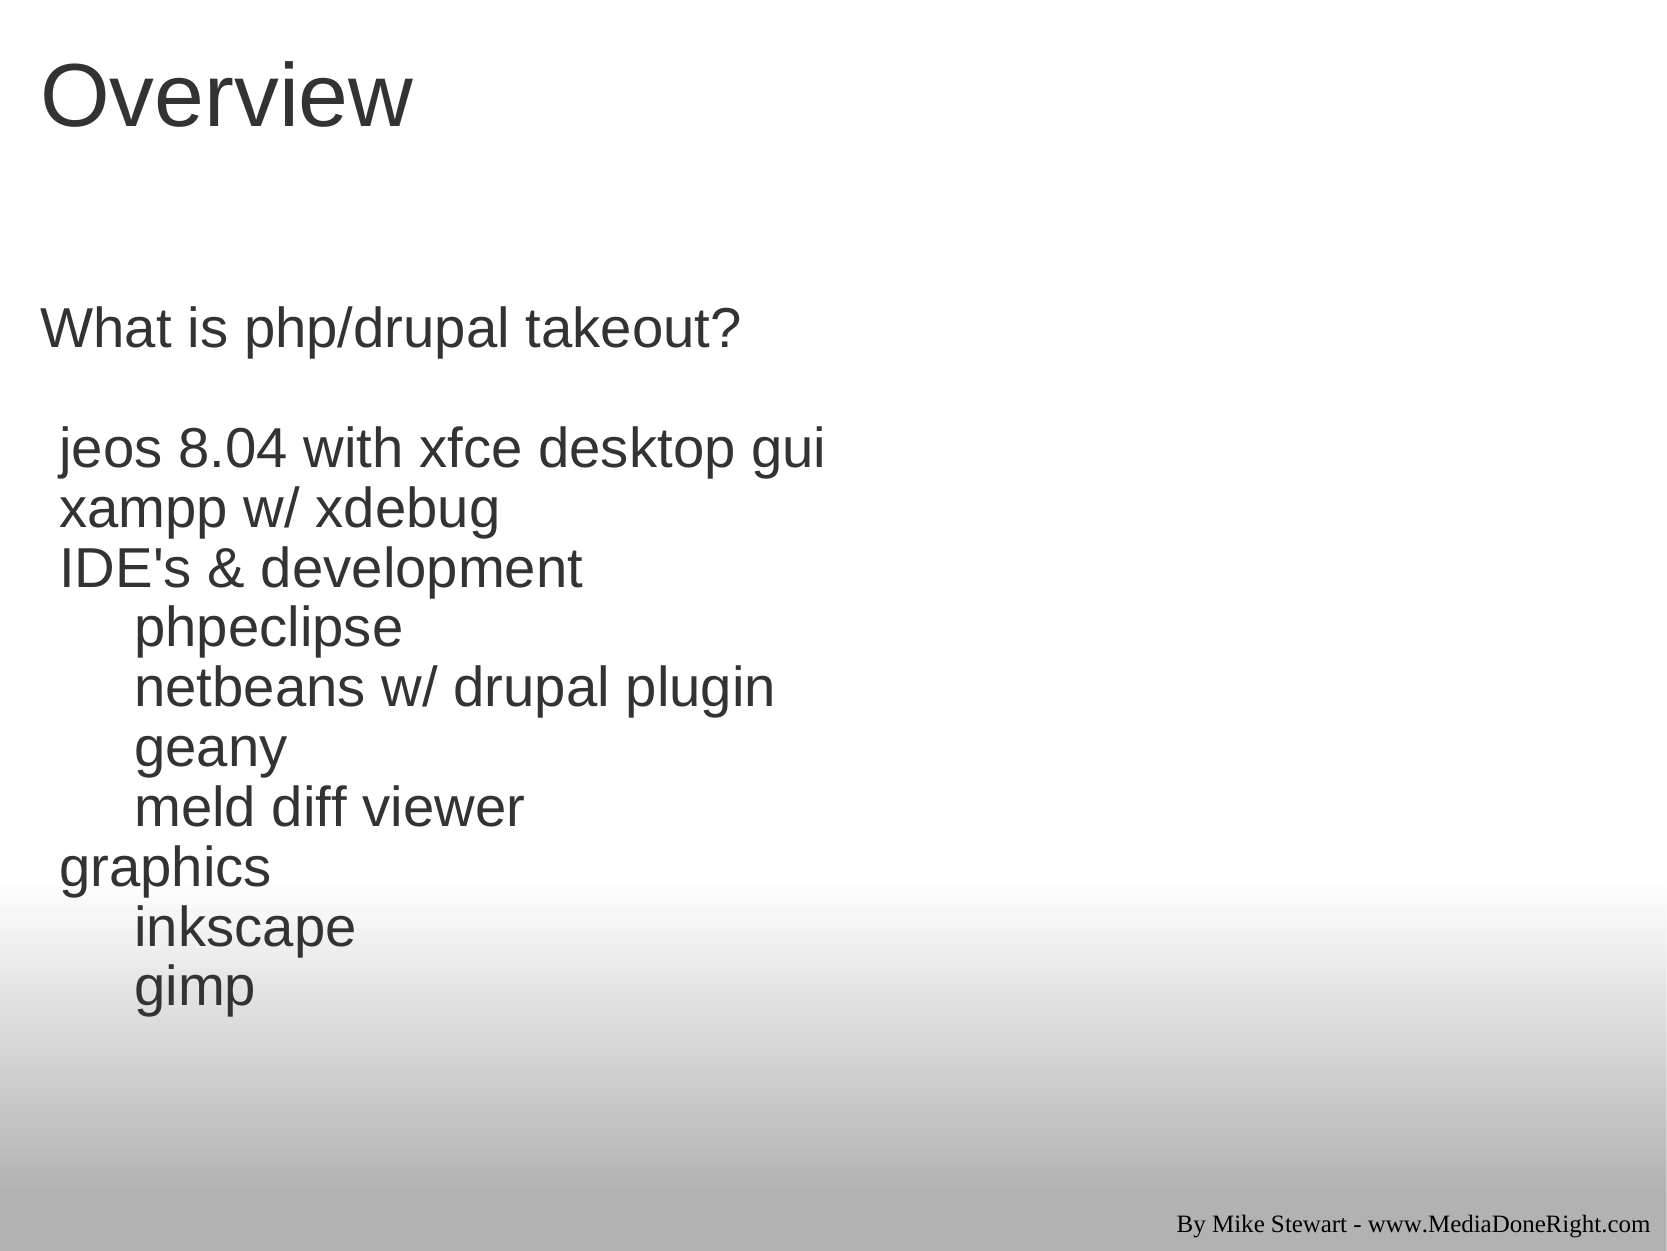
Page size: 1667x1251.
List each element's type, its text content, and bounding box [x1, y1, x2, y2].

picture [0, 0, 1667, 1251]
list What is php/drupal takeout? jeos 8.04 with xfce desktop gui xampp w/ xdebug IDE's & development phpeclipse netbeans w/ drupal plugin geany meld diff viewer graphics inkscape gimp [40, 300, 1627, 1201]
title Overview [40, 50, 1627, 201]
text_box By Mike Stewart - www.MediaDoneRight.com [1162, 1200, 1666, 1246]
